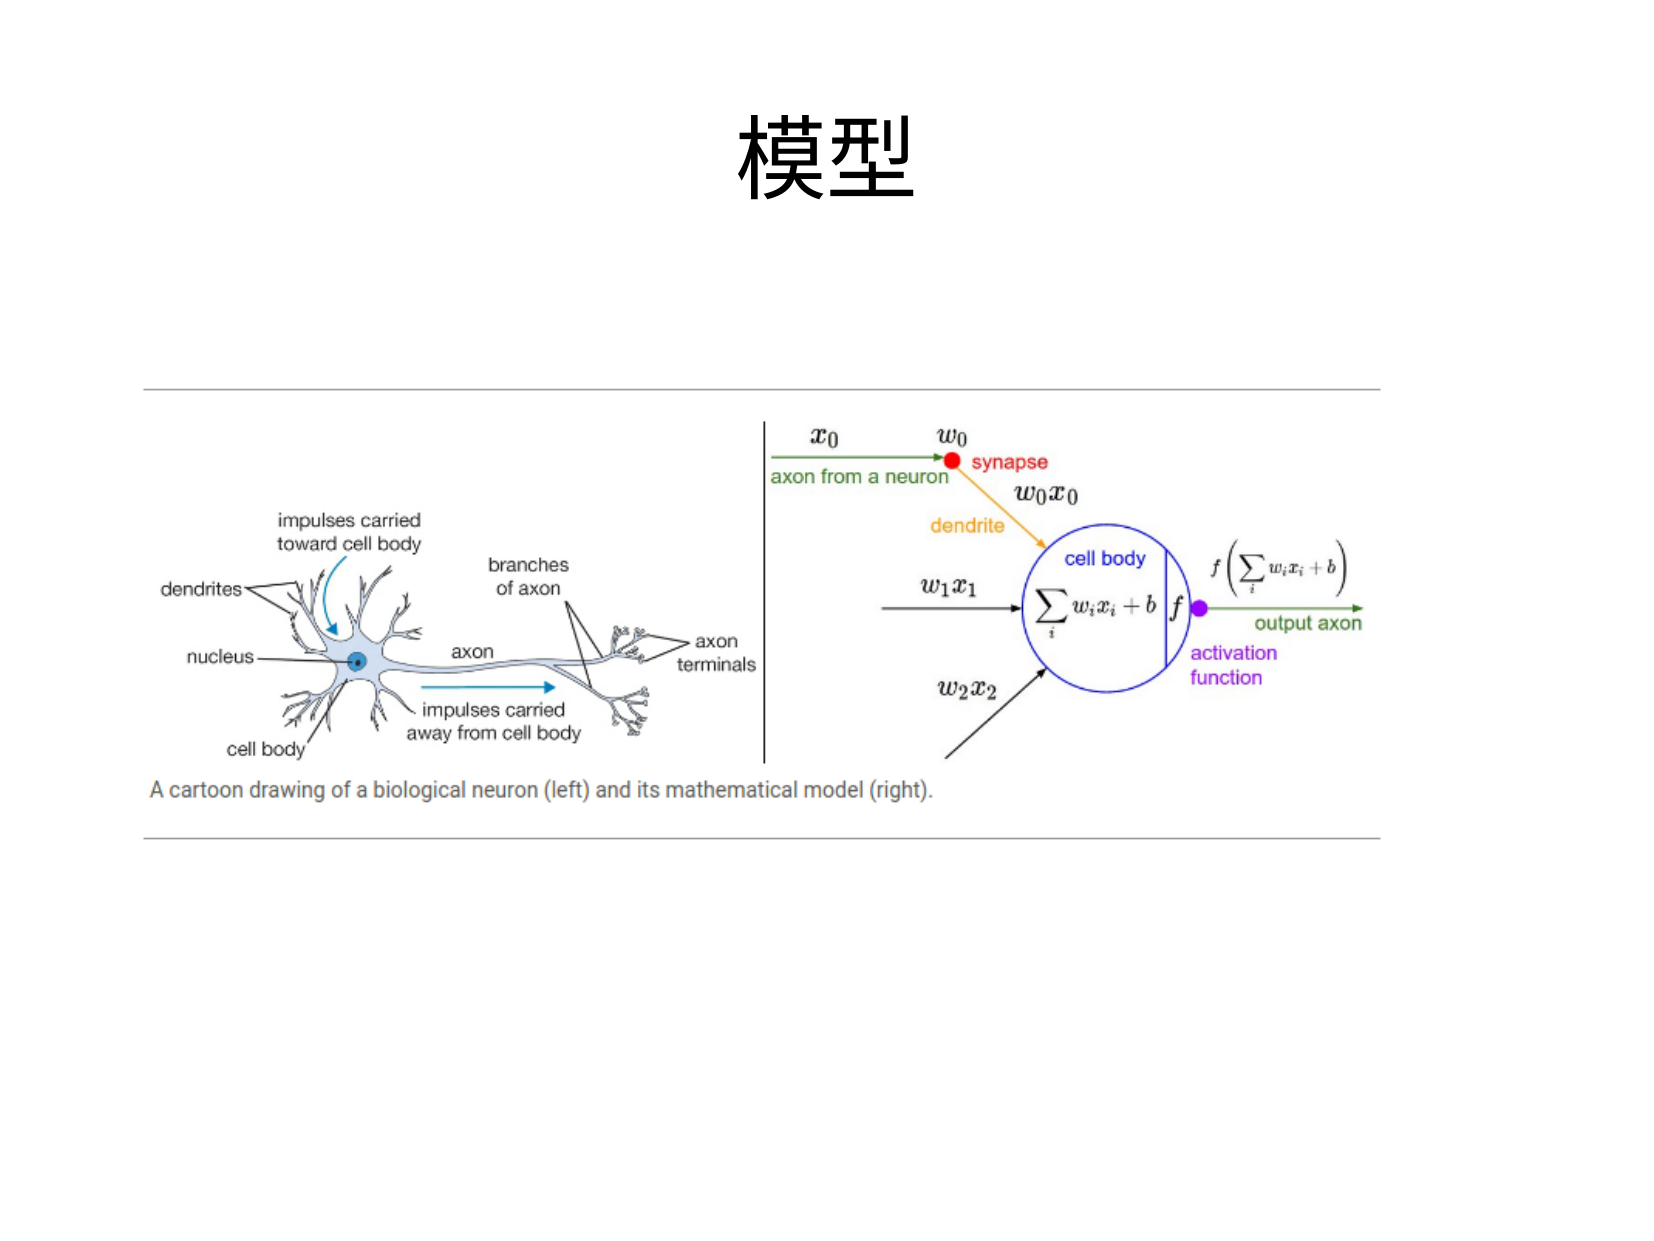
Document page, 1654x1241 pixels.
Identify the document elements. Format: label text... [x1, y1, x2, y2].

picture [85, 369, 1574, 869]
title 模型 [82, 49, 1571, 257]
